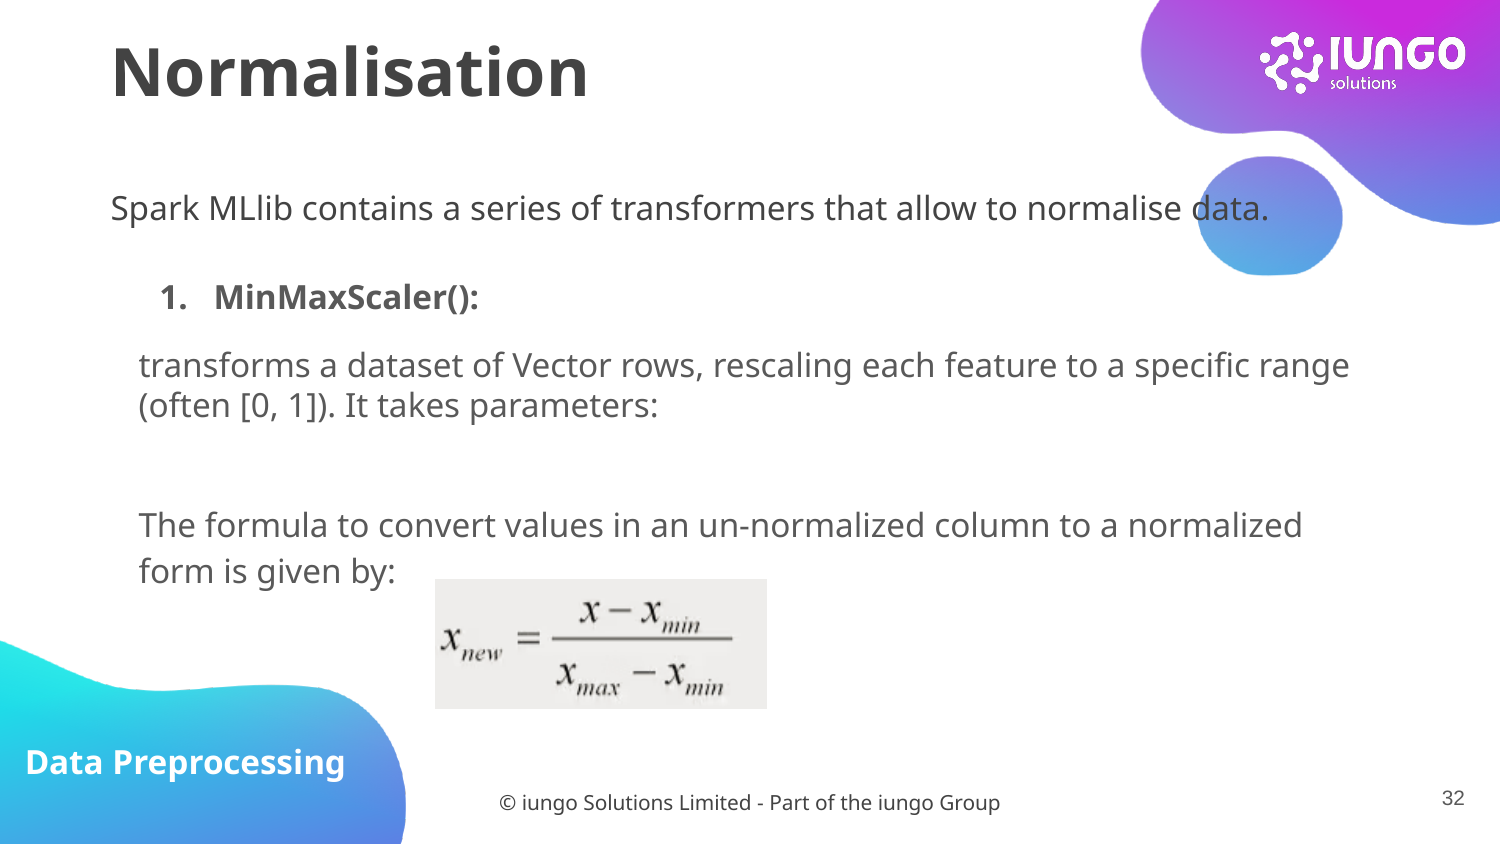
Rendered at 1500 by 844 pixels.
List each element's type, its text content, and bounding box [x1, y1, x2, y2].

picture [0, 0, 1500, 844]
subtitle Data Preprocessing [9, 719, 411, 844]
text_box The formula to convert values in an un-normalized column to a normalized form is given by: [123, 483, 1390, 617]
list Spark MLlib contains a series of transformers that allow to normalise data. [95, 165, 1390, 250]
text_box transforms a dataset of Vector rows, rescaling each feature to a specific range (often [0, 1]). It takes parameters: [123, 328, 1390, 441]
title Normalisation [95, 30, 924, 125]
text_box MinMaxScaler(): [123, 261, 553, 327]
slide_number <number> [1389, 764, 1480, 830]
